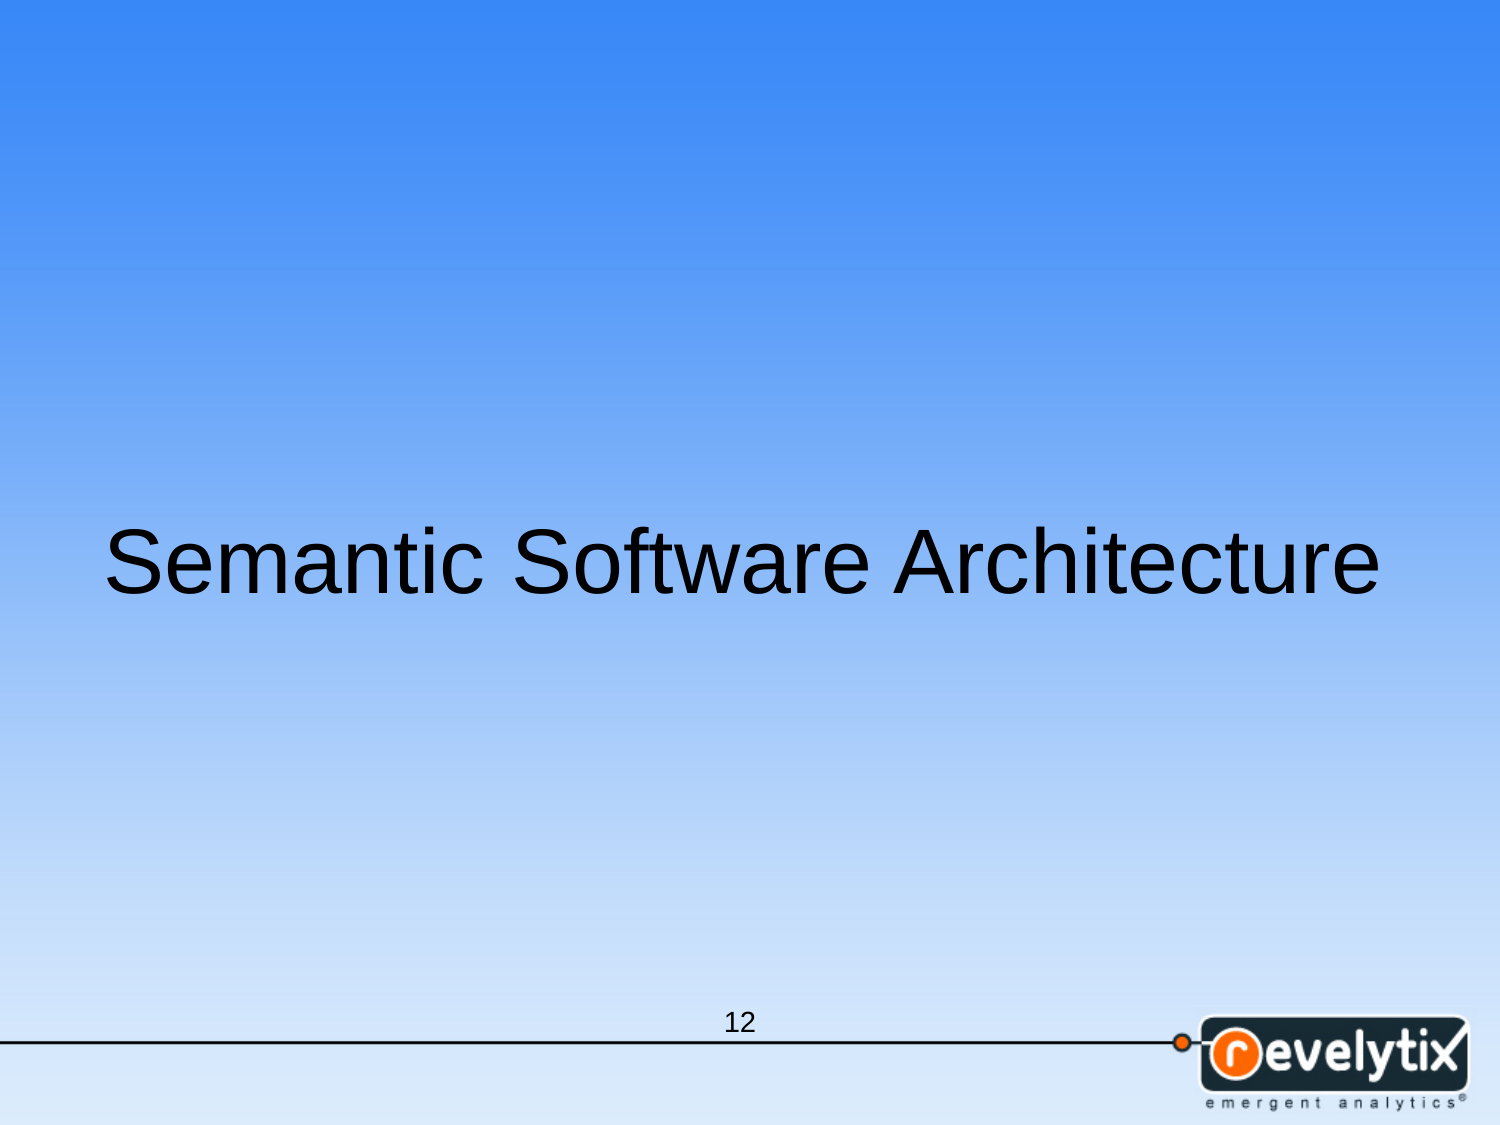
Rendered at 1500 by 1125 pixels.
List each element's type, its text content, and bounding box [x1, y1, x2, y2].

picture [0, 0, 1500, 1125]
subtitle Semantic Software Architecture [0, 31, 1488, 1092]
